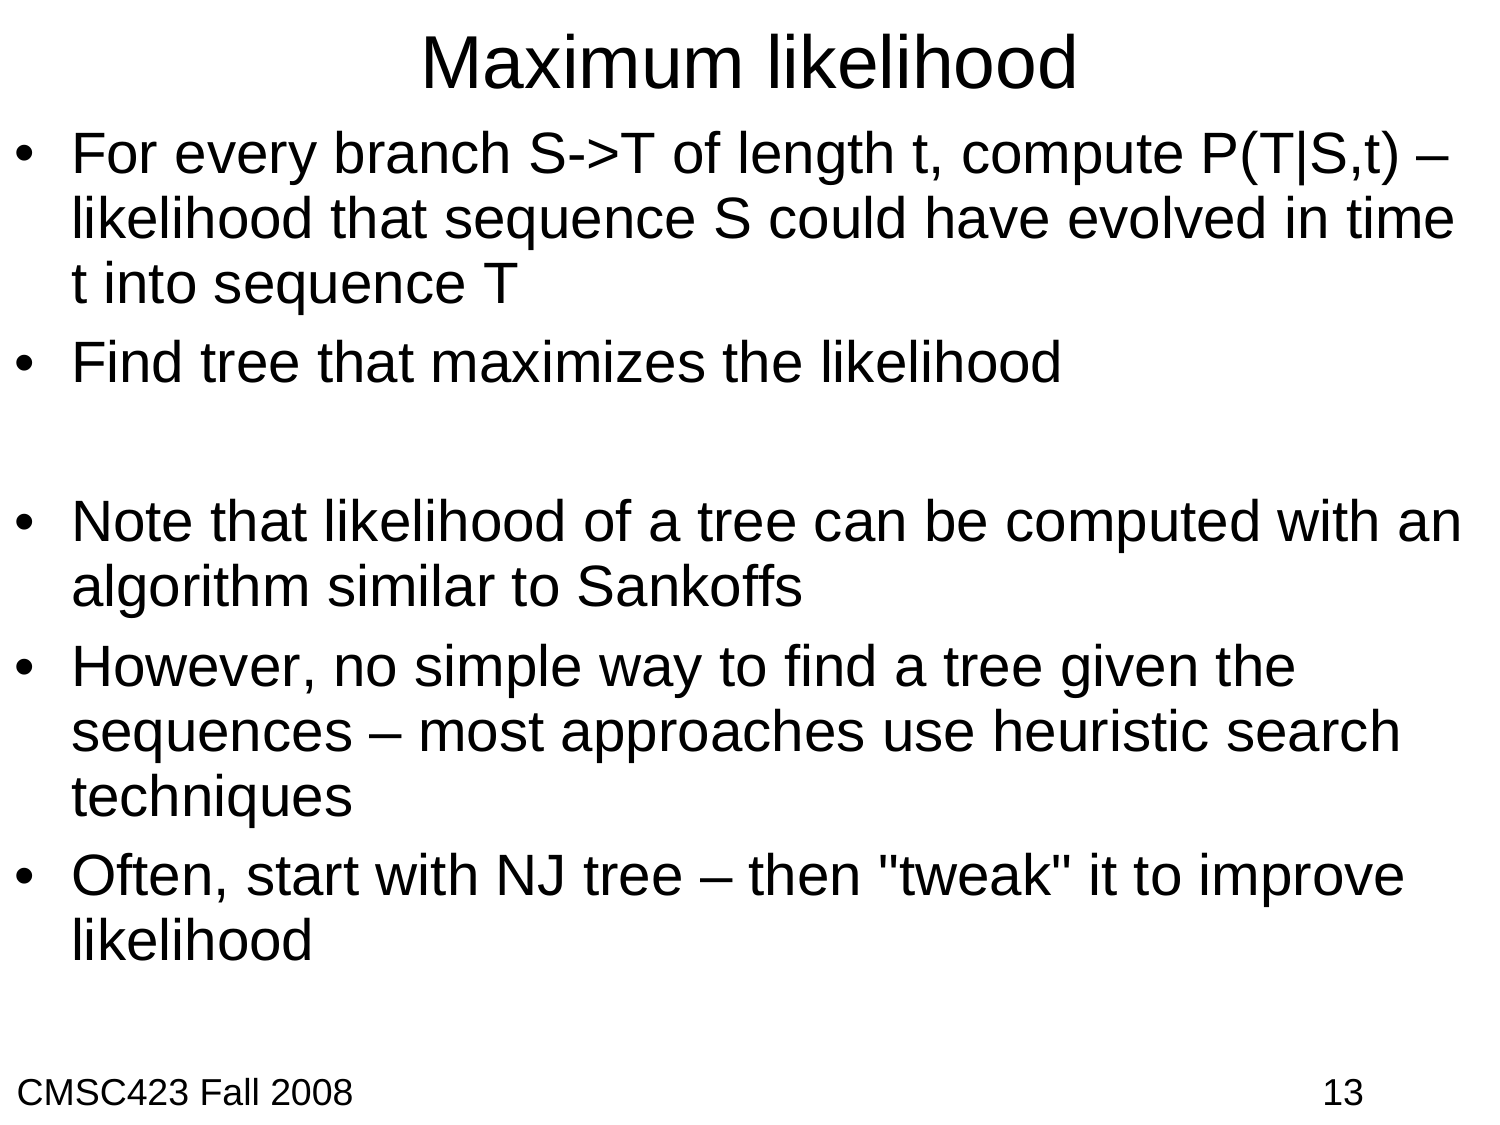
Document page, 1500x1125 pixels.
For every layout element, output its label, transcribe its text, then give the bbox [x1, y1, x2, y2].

title Maximum likelihood [0, 12, 1500, 112]
list For every branch S->T of length t, compute P(T|S,t) – likelihood that sequence S could have evolved in time t into sequence T Find tree that maximizes the likelihood Note that likelihood of a tree can be computed with an algorithm similar to Sankoffs However, no simple way to find a tree given the sequences – most approaches use heuristic search techniques Often, start with NJ tree – then "tweak" it to improve likelihood [0, 112, 1500, 1113]
